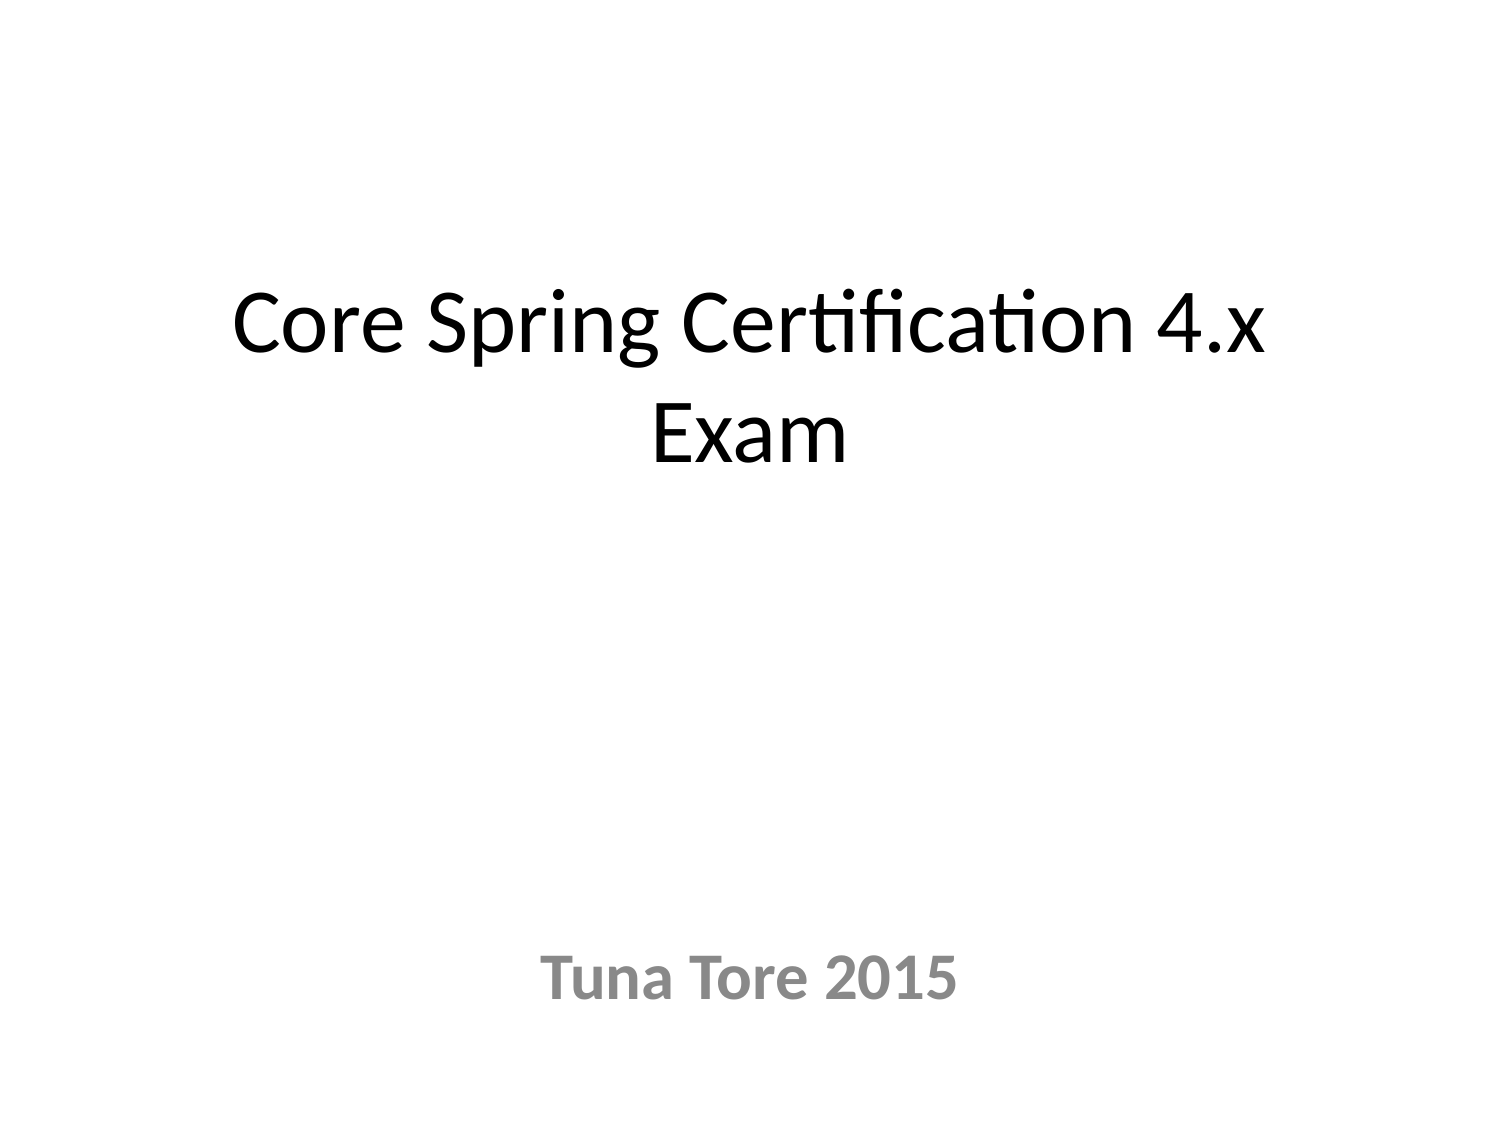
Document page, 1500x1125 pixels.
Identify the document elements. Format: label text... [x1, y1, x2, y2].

subtitle Tuna Tore 2015 [225, 924, 1276, 1051]
title Core Spring Certification 4.x Exam [112, 249, 1388, 492]
